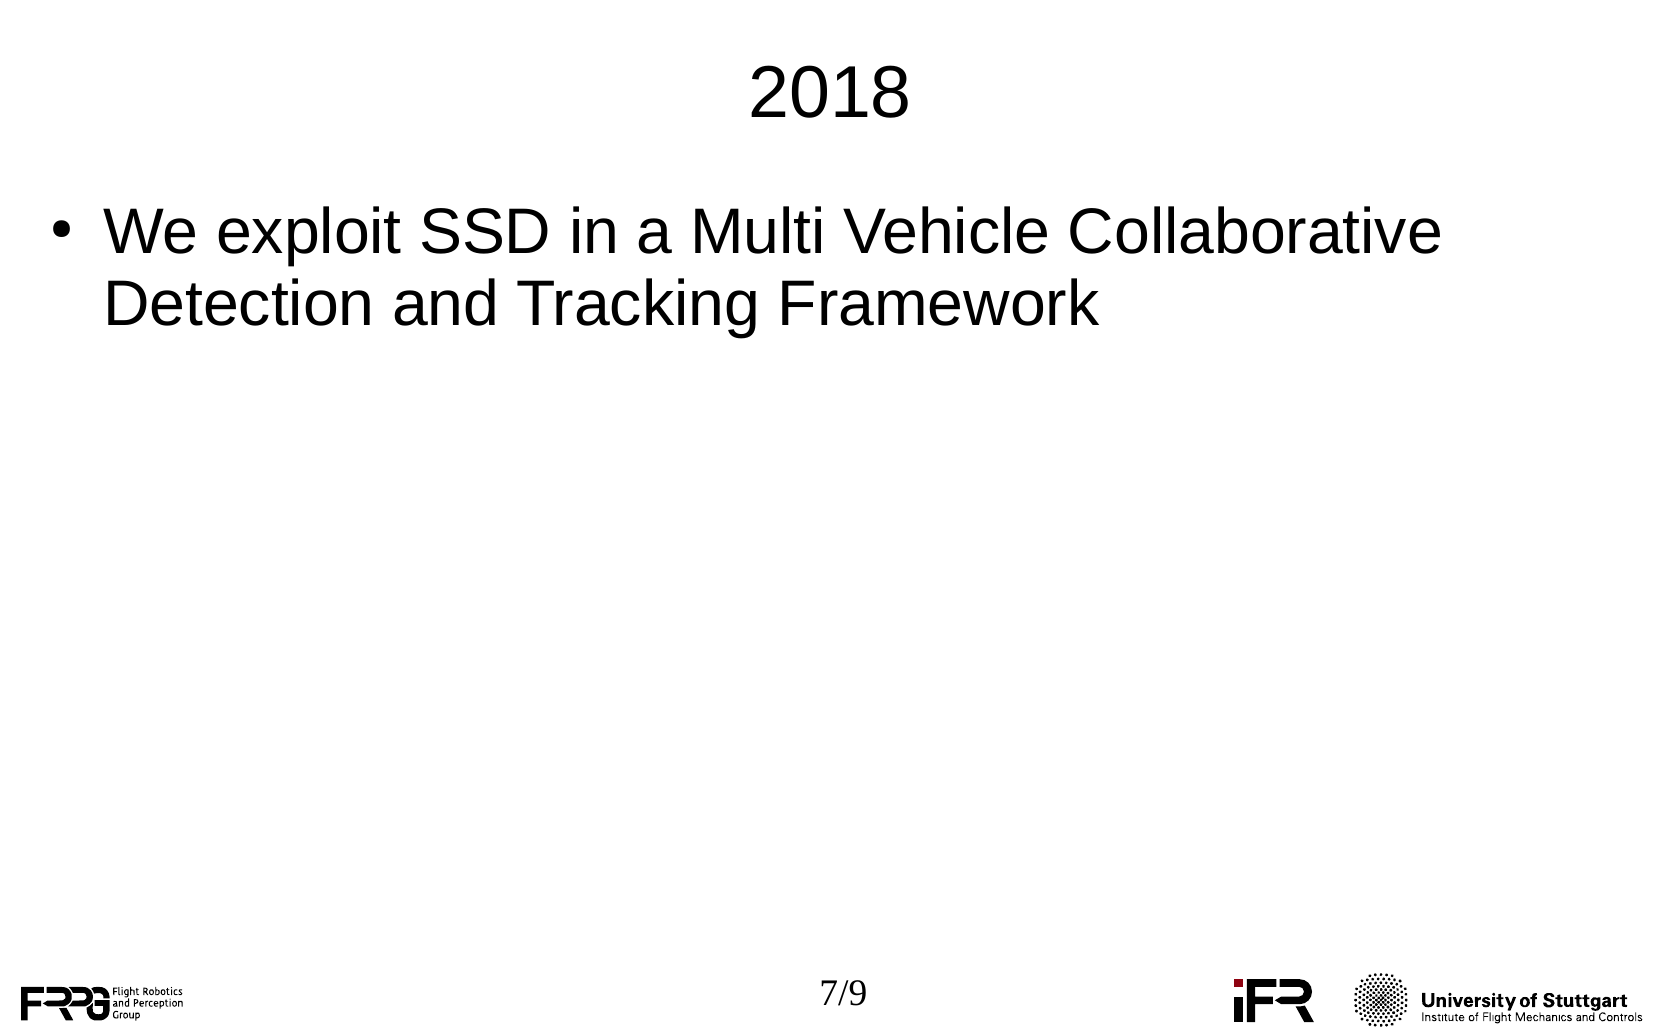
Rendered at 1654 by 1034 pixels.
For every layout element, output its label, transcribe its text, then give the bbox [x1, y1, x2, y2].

title 2018 [32, 21, 1628, 163]
list We exploit SSD in a Multi Vehicle Collaborative Detection and Tracking Framework [32, 195, 1628, 956]
